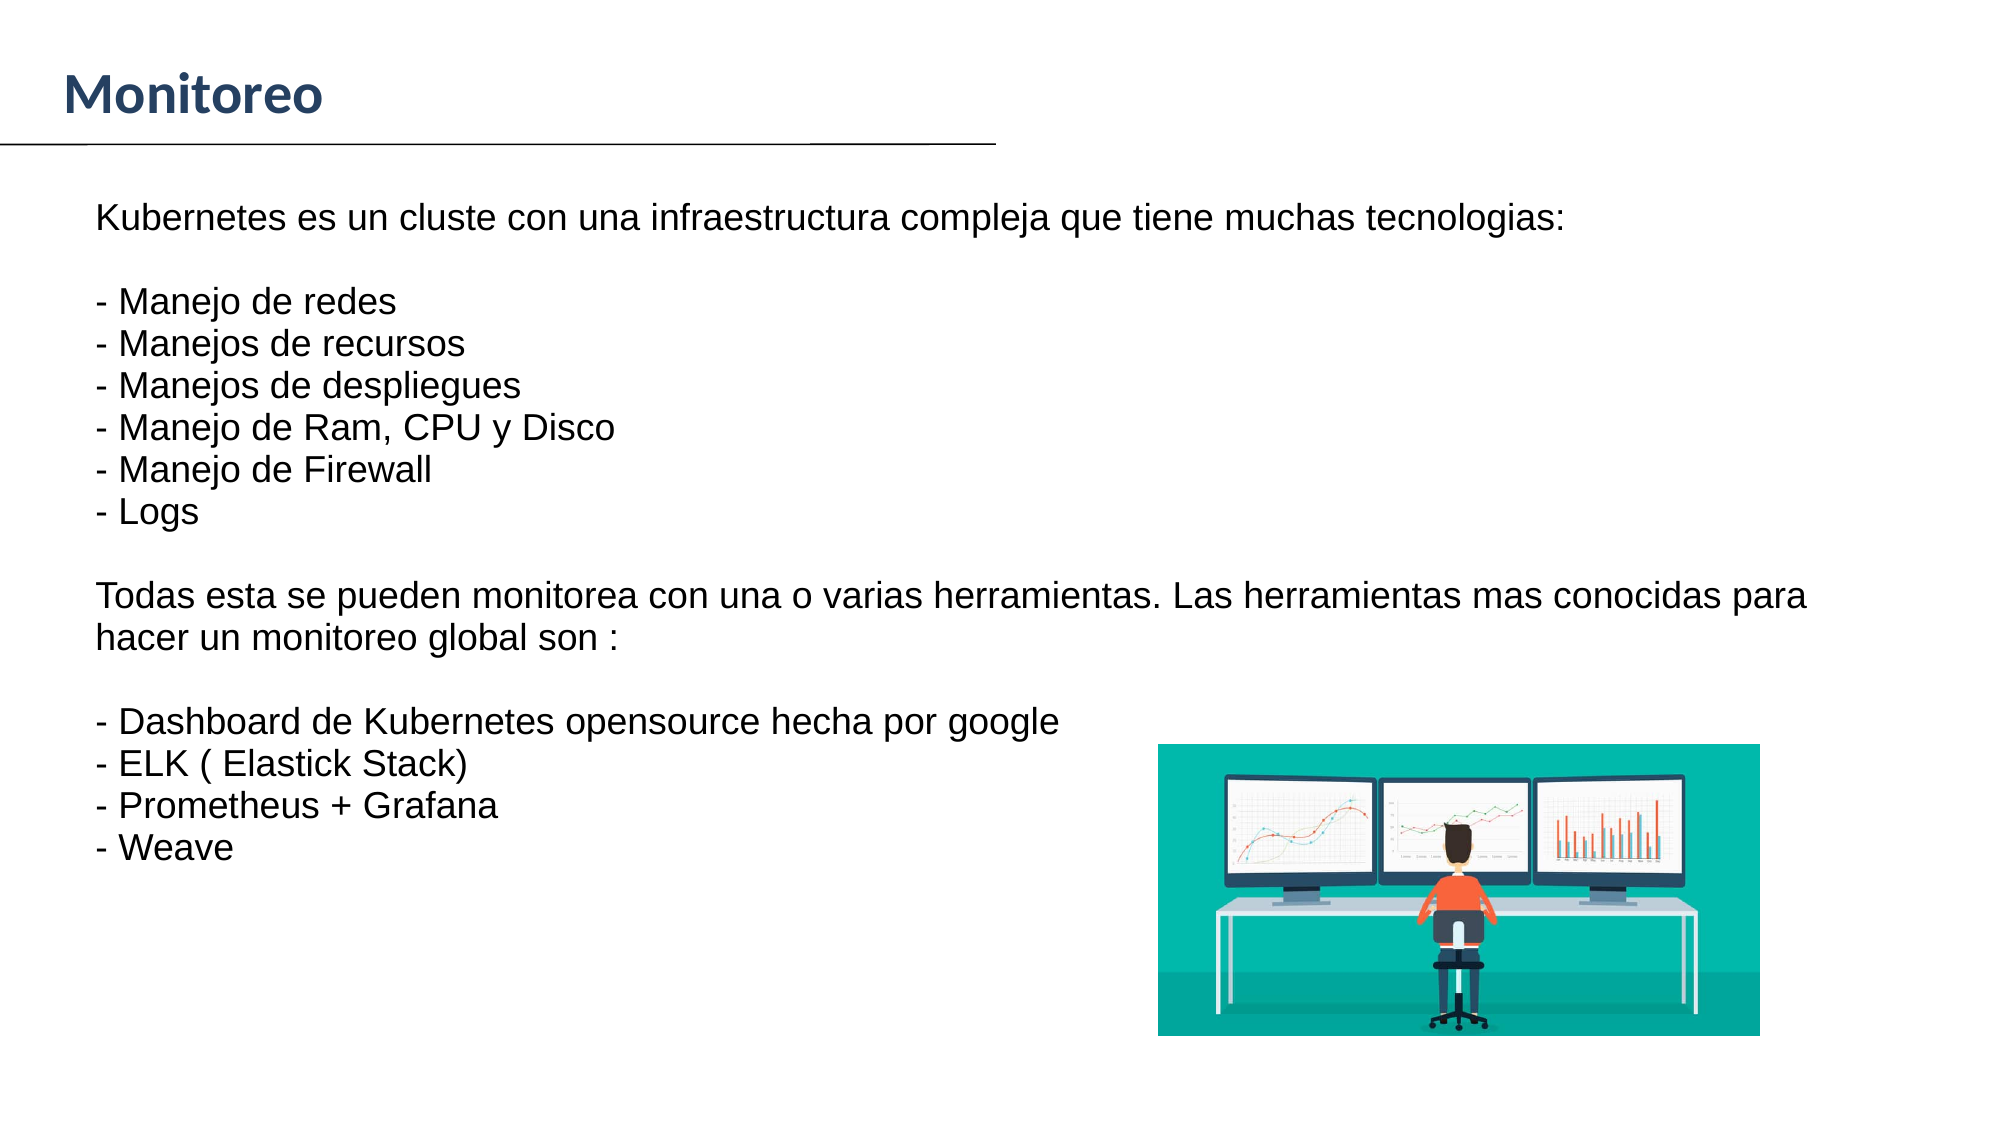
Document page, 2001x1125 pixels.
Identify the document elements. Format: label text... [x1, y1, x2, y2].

text_box Kubernetes es un cluste con una infraestructura compleja que tiene muchas tecnologias: - Manejo de redes - Manejos de recursos - Manejos de despliegues - Manejo de Ram, CPU y Disco - Manejo de Firewall - Logs Todas esta se pueden monitorea con una o varias herramientas. Las herramientas mas conocidas para hacer un monitoreo global son : - Dashboard de Kubernetes opensource hecha por google - ELK ( Elastick Stack) - Prometheus + Grafana - Weave [80, 188, 1914, 1028]
picture [1158, 744, 1760, 1036]
text_box Monitoreo [49, 47, 1477, 133]
